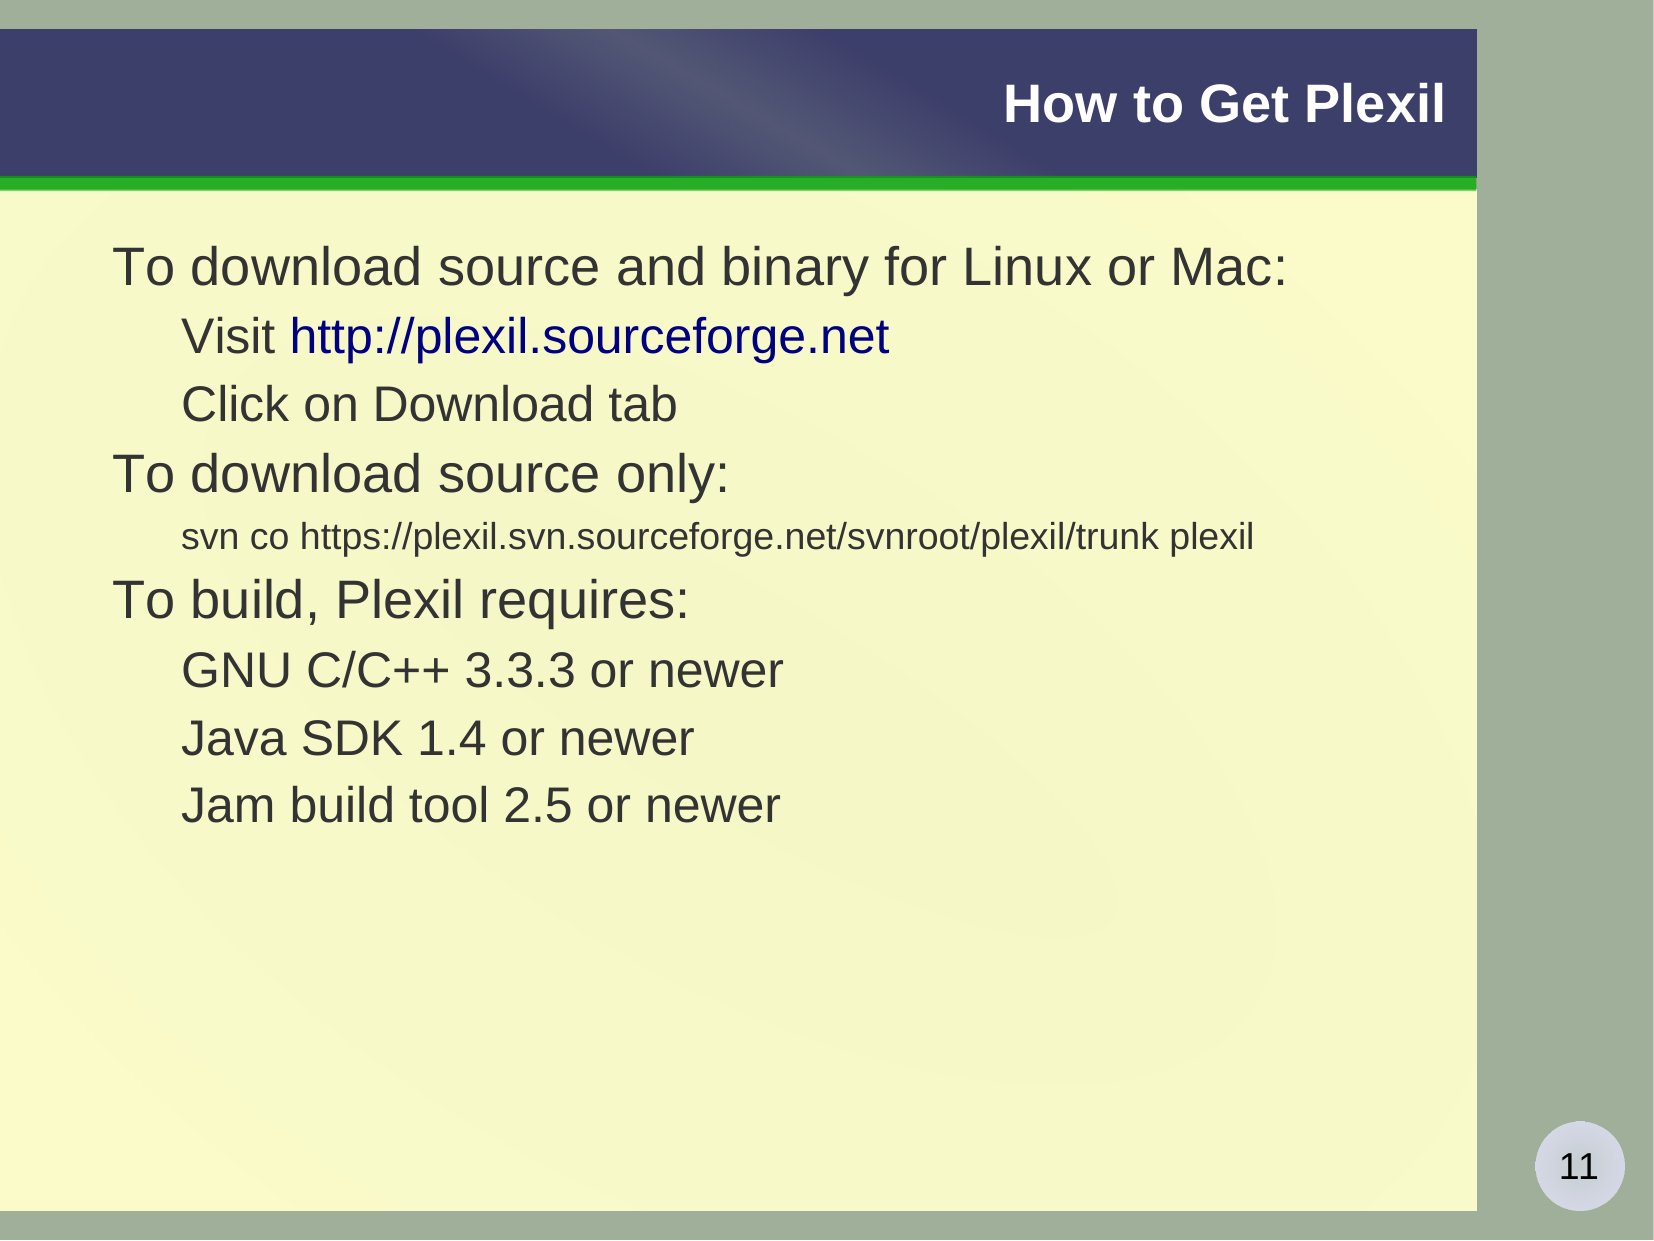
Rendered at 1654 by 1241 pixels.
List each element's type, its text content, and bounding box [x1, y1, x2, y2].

list To download source and binary for Linux or Mac: Visit http://plexil.sourceforge.net Click on Download tab To download source only: svn co https://plexil.svn.sourceforge.net/svnroot/plexil/trunk plexil To build, Plexil requires: GNU C/C++ 3.3.3 or newer Java SDK 1.4 or newer Jam build tool 2.5 or newer [59, 236, 1418, 1182]
title How to Get Plexil [29, 59, 1447, 148]
